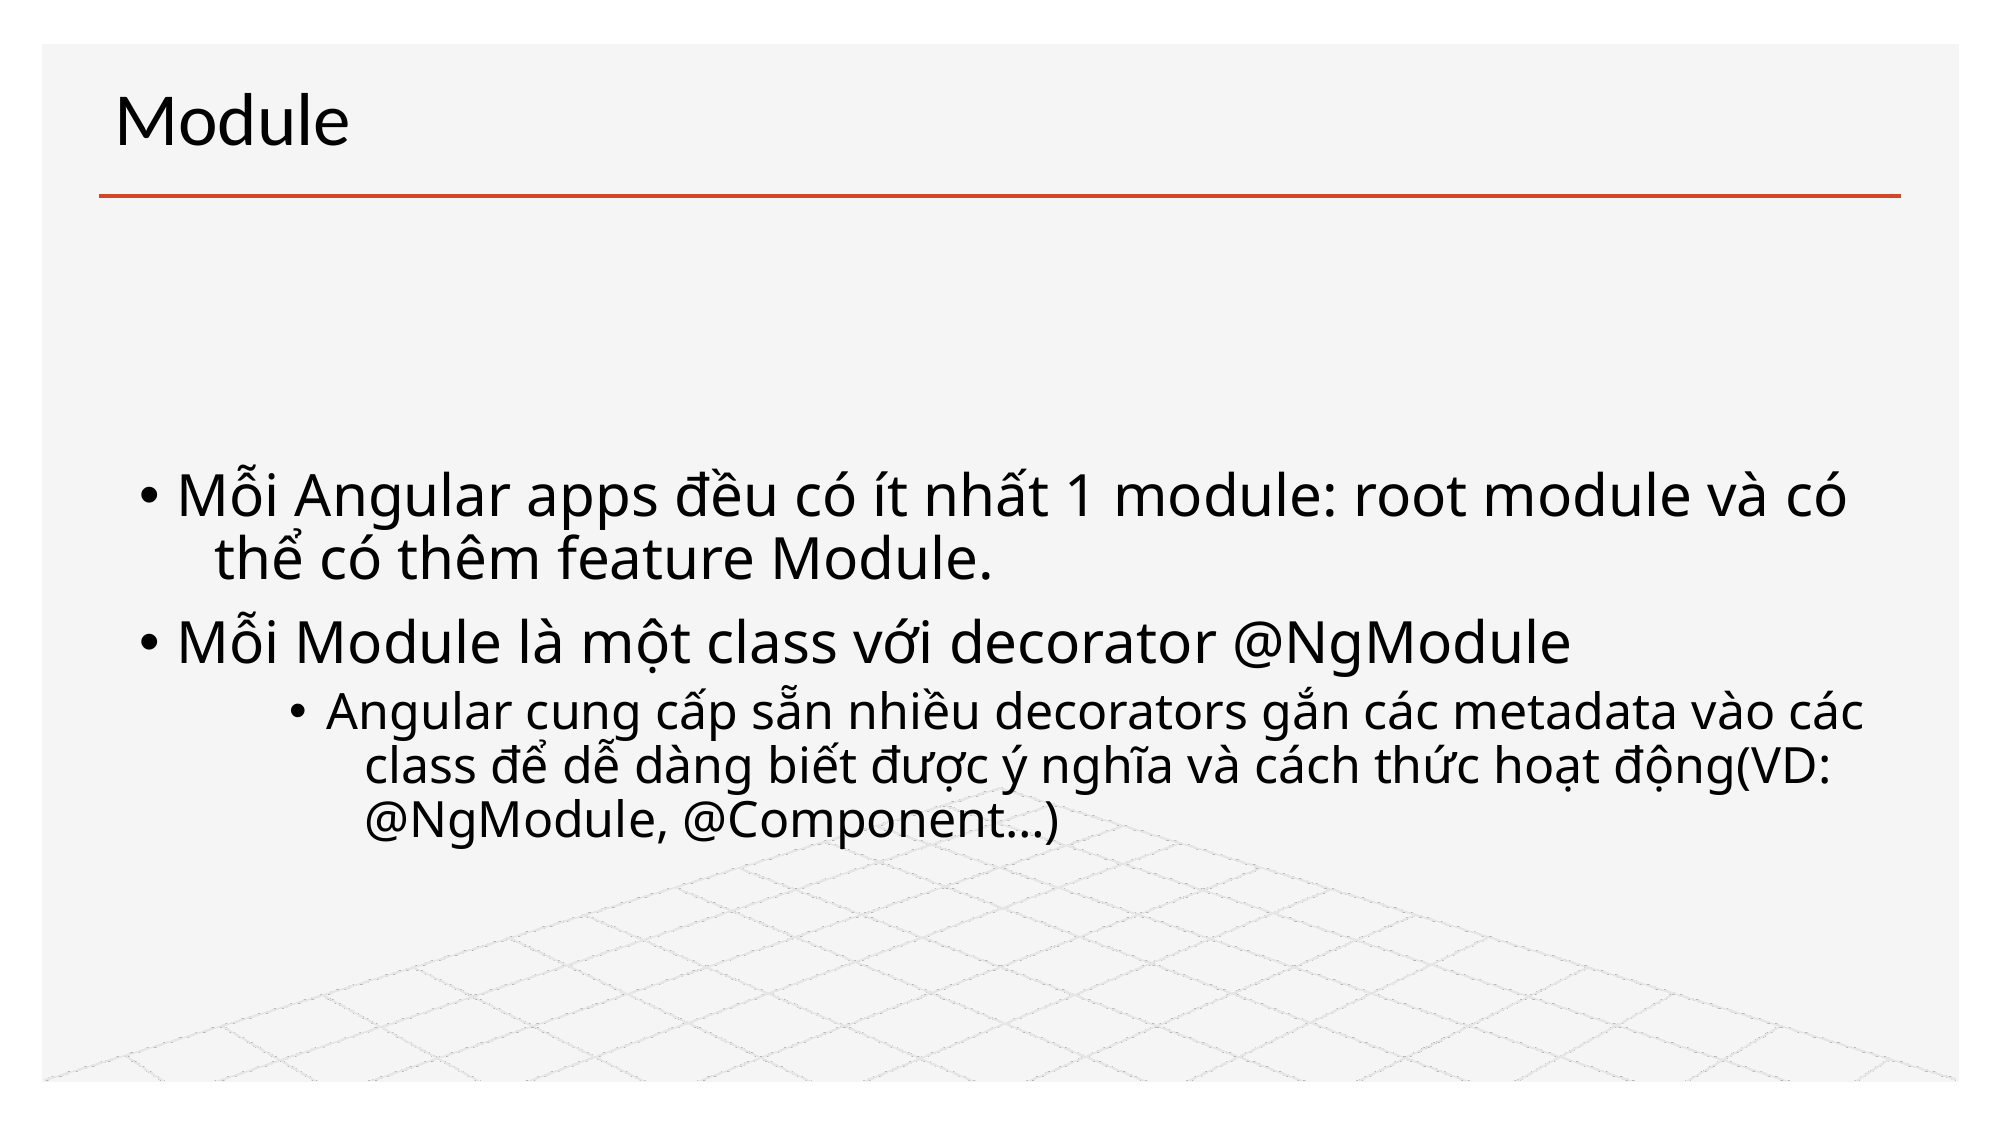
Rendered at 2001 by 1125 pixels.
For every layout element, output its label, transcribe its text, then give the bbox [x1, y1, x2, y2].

text_box Module [99, 73, 1901, 197]
text_box Mỗi Angular apps đều có ít nhất 1 module: root module và có thể có thêm feature Module. Mỗi Module là một class với decorator @NgModule Angular cung cấp sẵn nhiều decorators gắn các metadata vào các class để dễ dàng biết được ý nghĩa và cách thức hoạt động(VD: @NgModule, @Component…) [124, 238, 1926, 1077]
list [99, 213, 1901, 1052]
